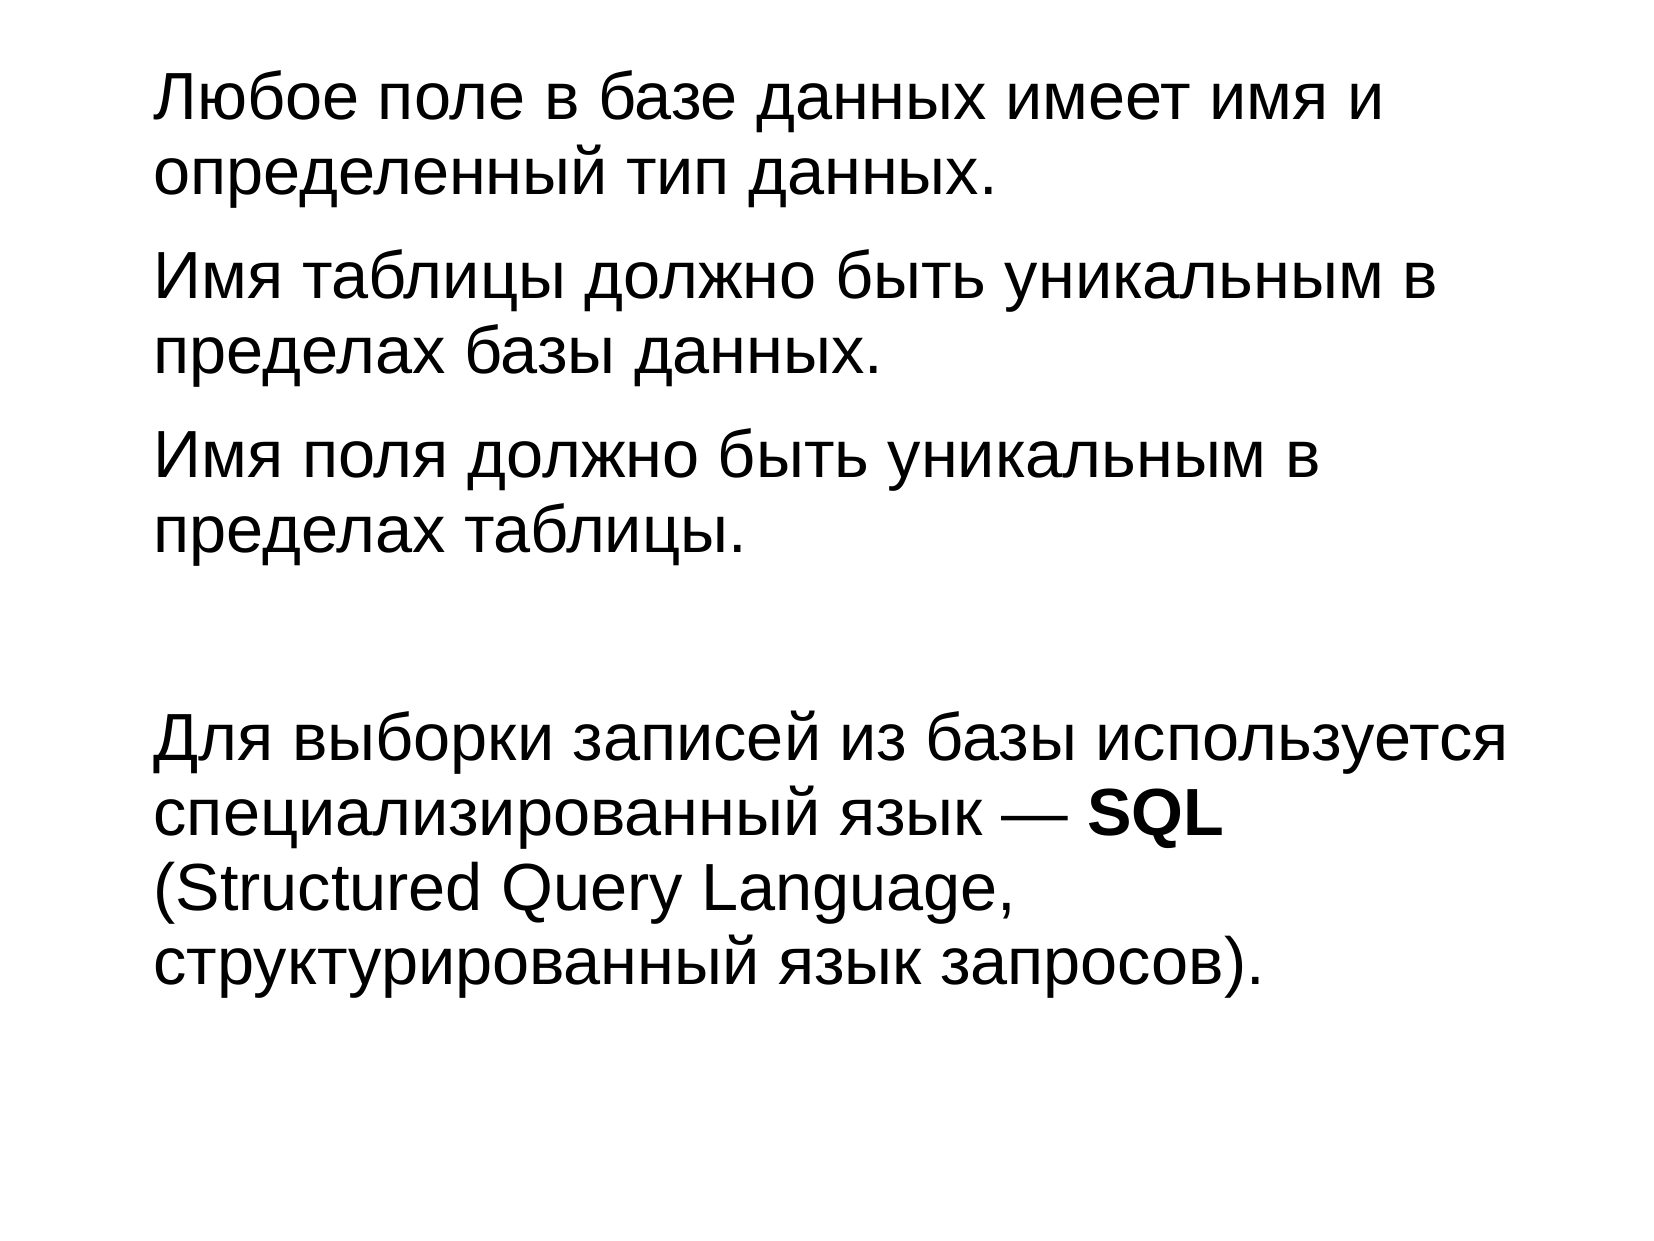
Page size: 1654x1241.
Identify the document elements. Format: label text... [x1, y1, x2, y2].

list Любое поле в базе данных имеет имя и определенный тип данных. Имя таблицы должно быть уникальным в пределах базы данных. Имя поля должно быть уникальным в пределах таблицы. Для выборки записей из базы используется специализированный язык — SQL (Structured Query Language, структурированный язык запросов). [82, 59, 1571, 1109]
